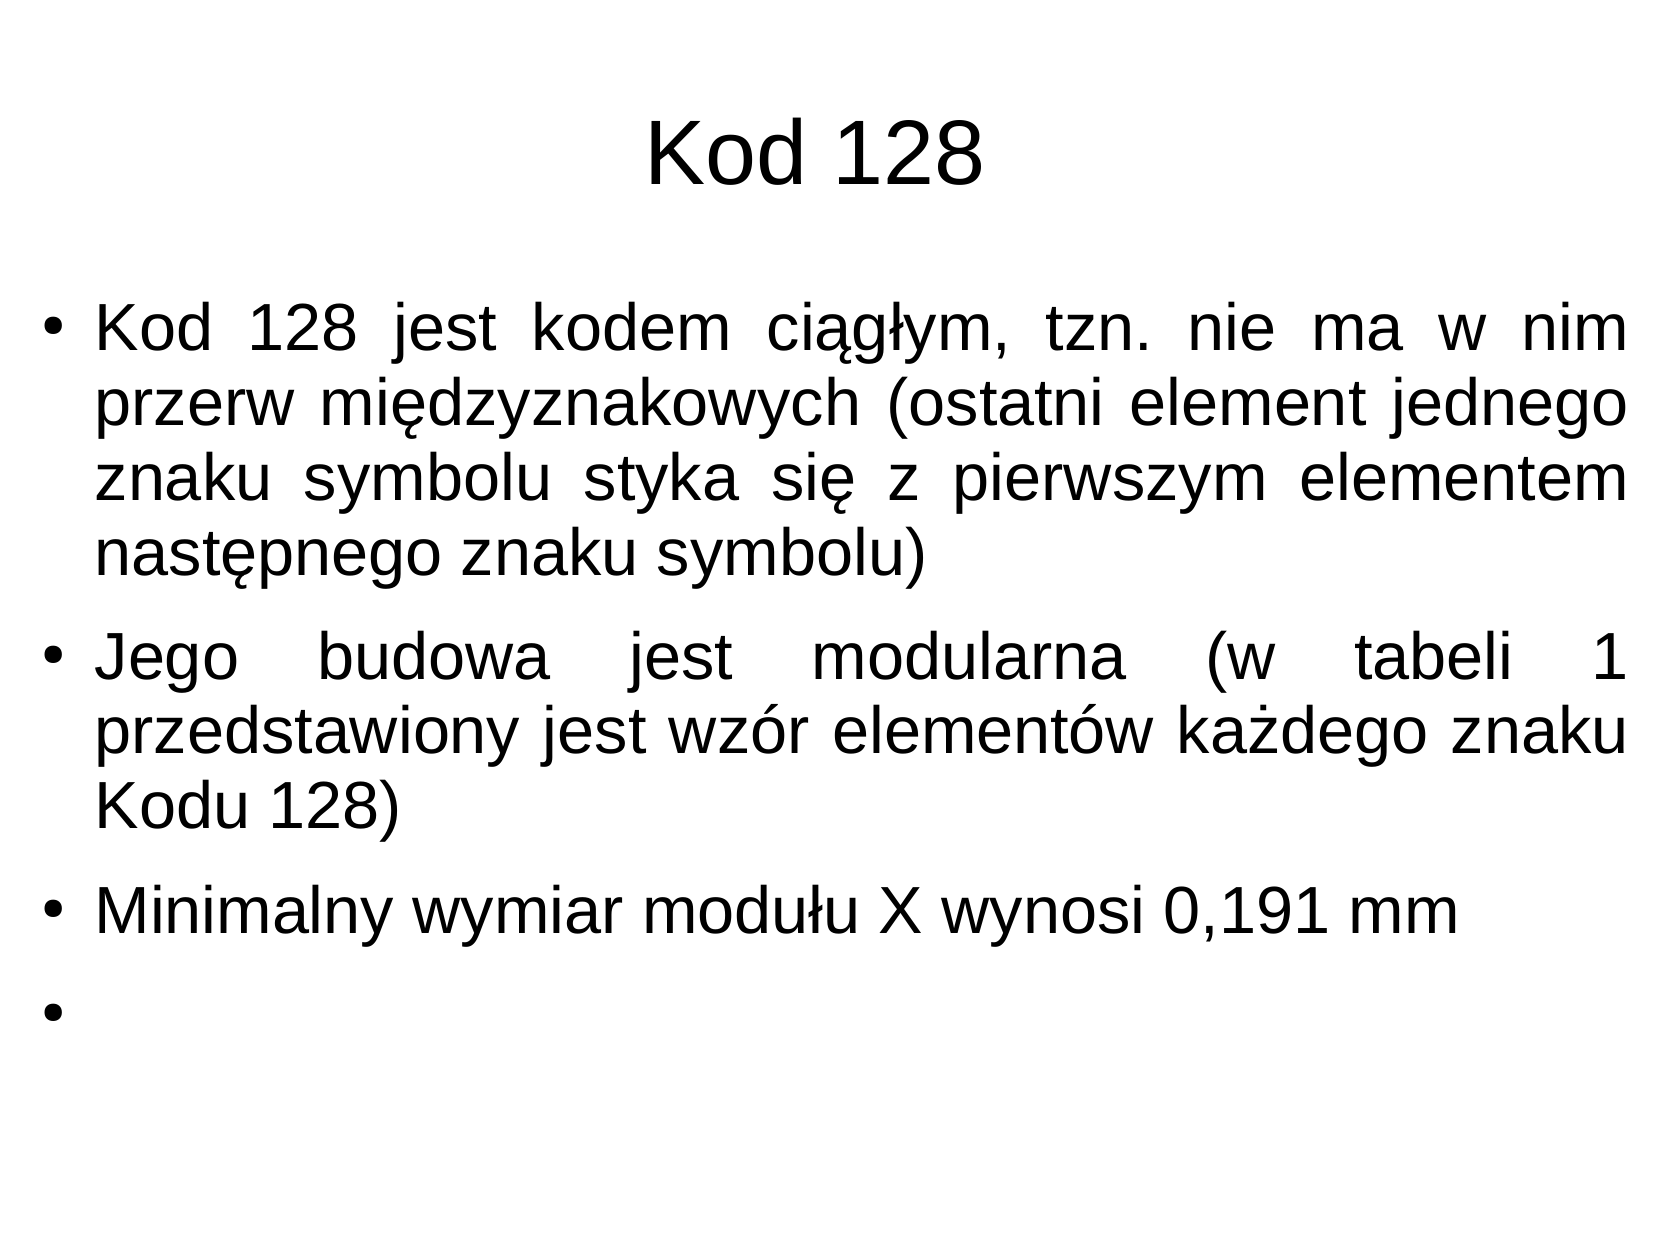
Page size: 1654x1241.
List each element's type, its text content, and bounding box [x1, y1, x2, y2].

list Kod 128 jest kodem ciągłym, tzn. nie ma w nim przerw międzyznakowych (ostatni element jednego znaku symbolu styka się z pierwszym elementem następnego znaku symbolu) Jego budowa jest modularna (w tabeli 1 przedstawiony jest wzór elementów każdego znaku Kodu 128) Minimalny wymiar modułu X wynosi 0,191 mm [23, 290, 1630, 1193]
title Kod 128 [82, 49, 1571, 257]
